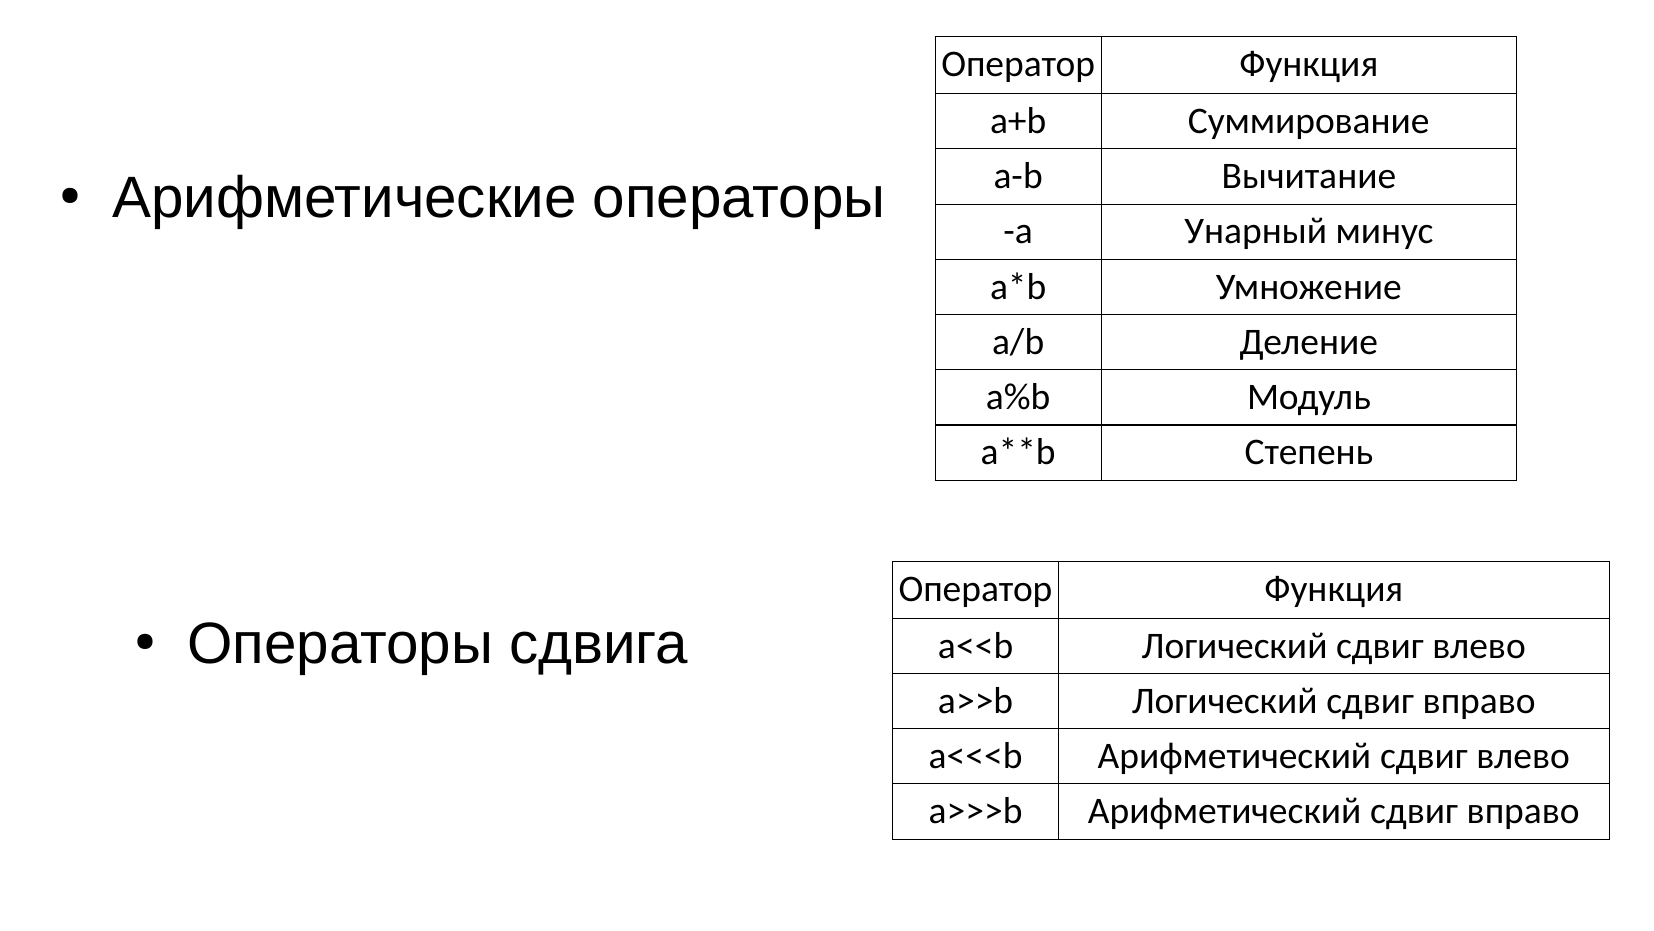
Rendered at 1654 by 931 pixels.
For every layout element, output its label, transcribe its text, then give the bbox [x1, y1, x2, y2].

table_header Функция [1059, 562, 1609, 618]
table_cell Модуль [1102, 370, 1516, 424]
table_cell a>>b [893, 674, 1058, 728]
table_cell -a [936, 205, 1101, 259]
table_cell Умножение [1102, 260, 1516, 314]
table_cell Логический сдвиг вправо [1059, 674, 1609, 728]
list Арифметические операторы [41, 165, 935, 320]
table_cell Деление [1102, 315, 1516, 369]
table_cell a<<<b [893, 729, 1058, 783]
table_cell Арифметический сдвиг вправо [1059, 784, 1609, 839]
table_cell Вычитание [1102, 149, 1516, 204]
table_header Оператор [936, 37, 1101, 93]
table_header Функция [1102, 37, 1516, 93]
table_cell a<<b [893, 619, 1058, 673]
table_cell a+b [936, 94, 1101, 148]
list Операторы сдвига [116, 610, 841, 766]
table_cell a%b [936, 370, 1101, 424]
table_cell a/b [936, 315, 1101, 369]
table_cell Логический сдвиг влево [1059, 619, 1609, 673]
table_cell Суммирование [1102, 94, 1516, 148]
table_cell a**b [936, 426, 1101, 480]
table_header Оператор [893, 562, 1058, 618]
table_cell a*b [936, 260, 1101, 314]
table_cell Степень [1102, 426, 1516, 480]
table_cell Арифметический сдвиг влево [1059, 729, 1609, 783]
table_cell a>>>b [893, 784, 1058, 839]
table_cell Унарный минус [1102, 205, 1516, 259]
table_cell a-b [936, 149, 1101, 204]
